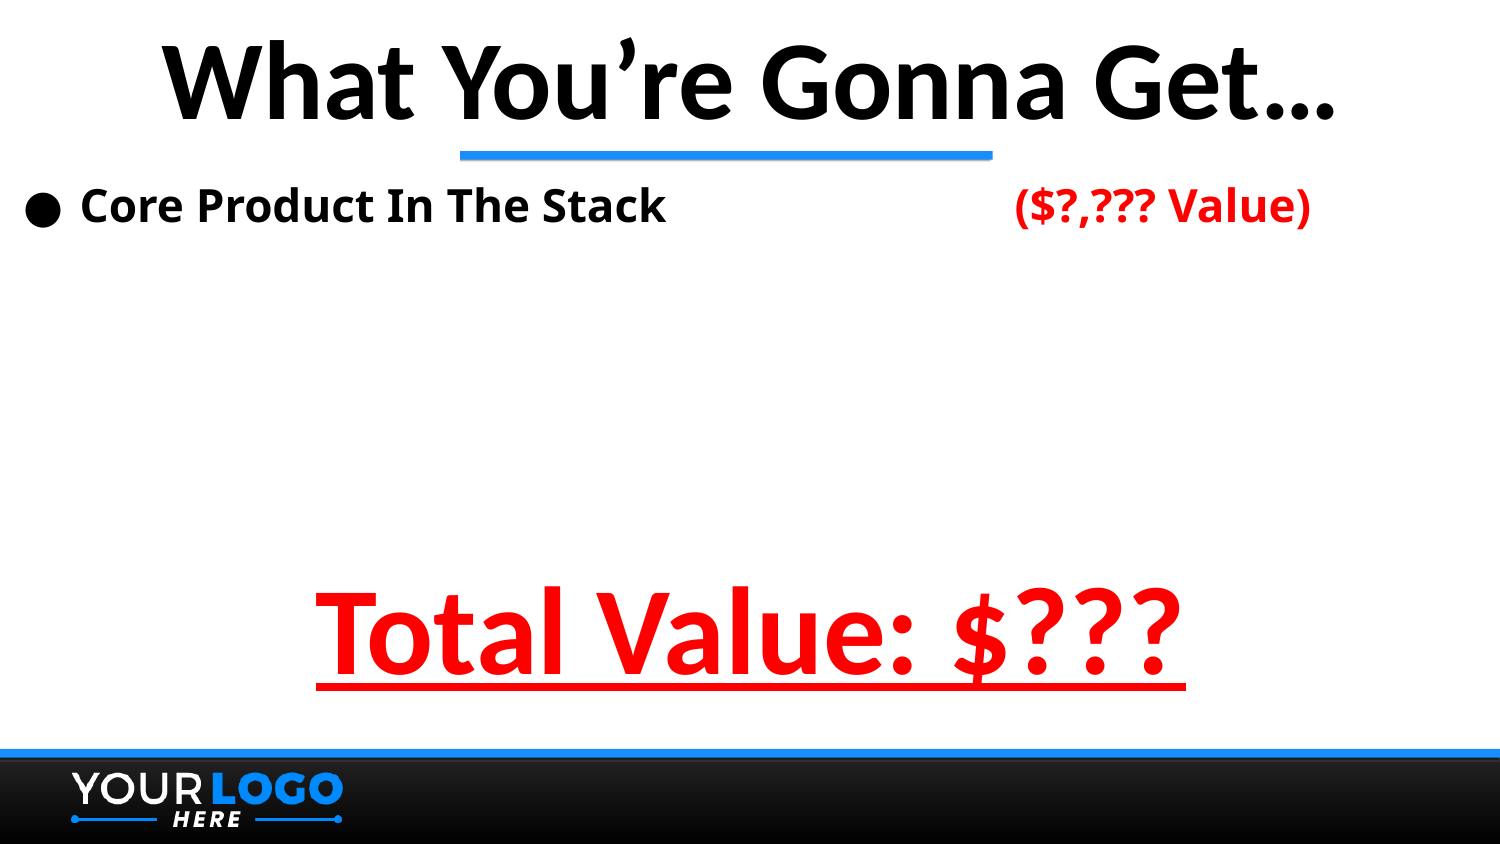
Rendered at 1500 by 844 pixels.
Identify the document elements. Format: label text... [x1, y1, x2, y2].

text_box What You’re Gonna Get… [1, 0, 1500, 150]
text_box Total Value: $??? [1, 542, 1500, 708]
picture [66, 766, 346, 831]
list Core Product In The Stack ($?,??? Value) [8, 161, 1492, 240]
text_box [460, 151, 993, 160]
